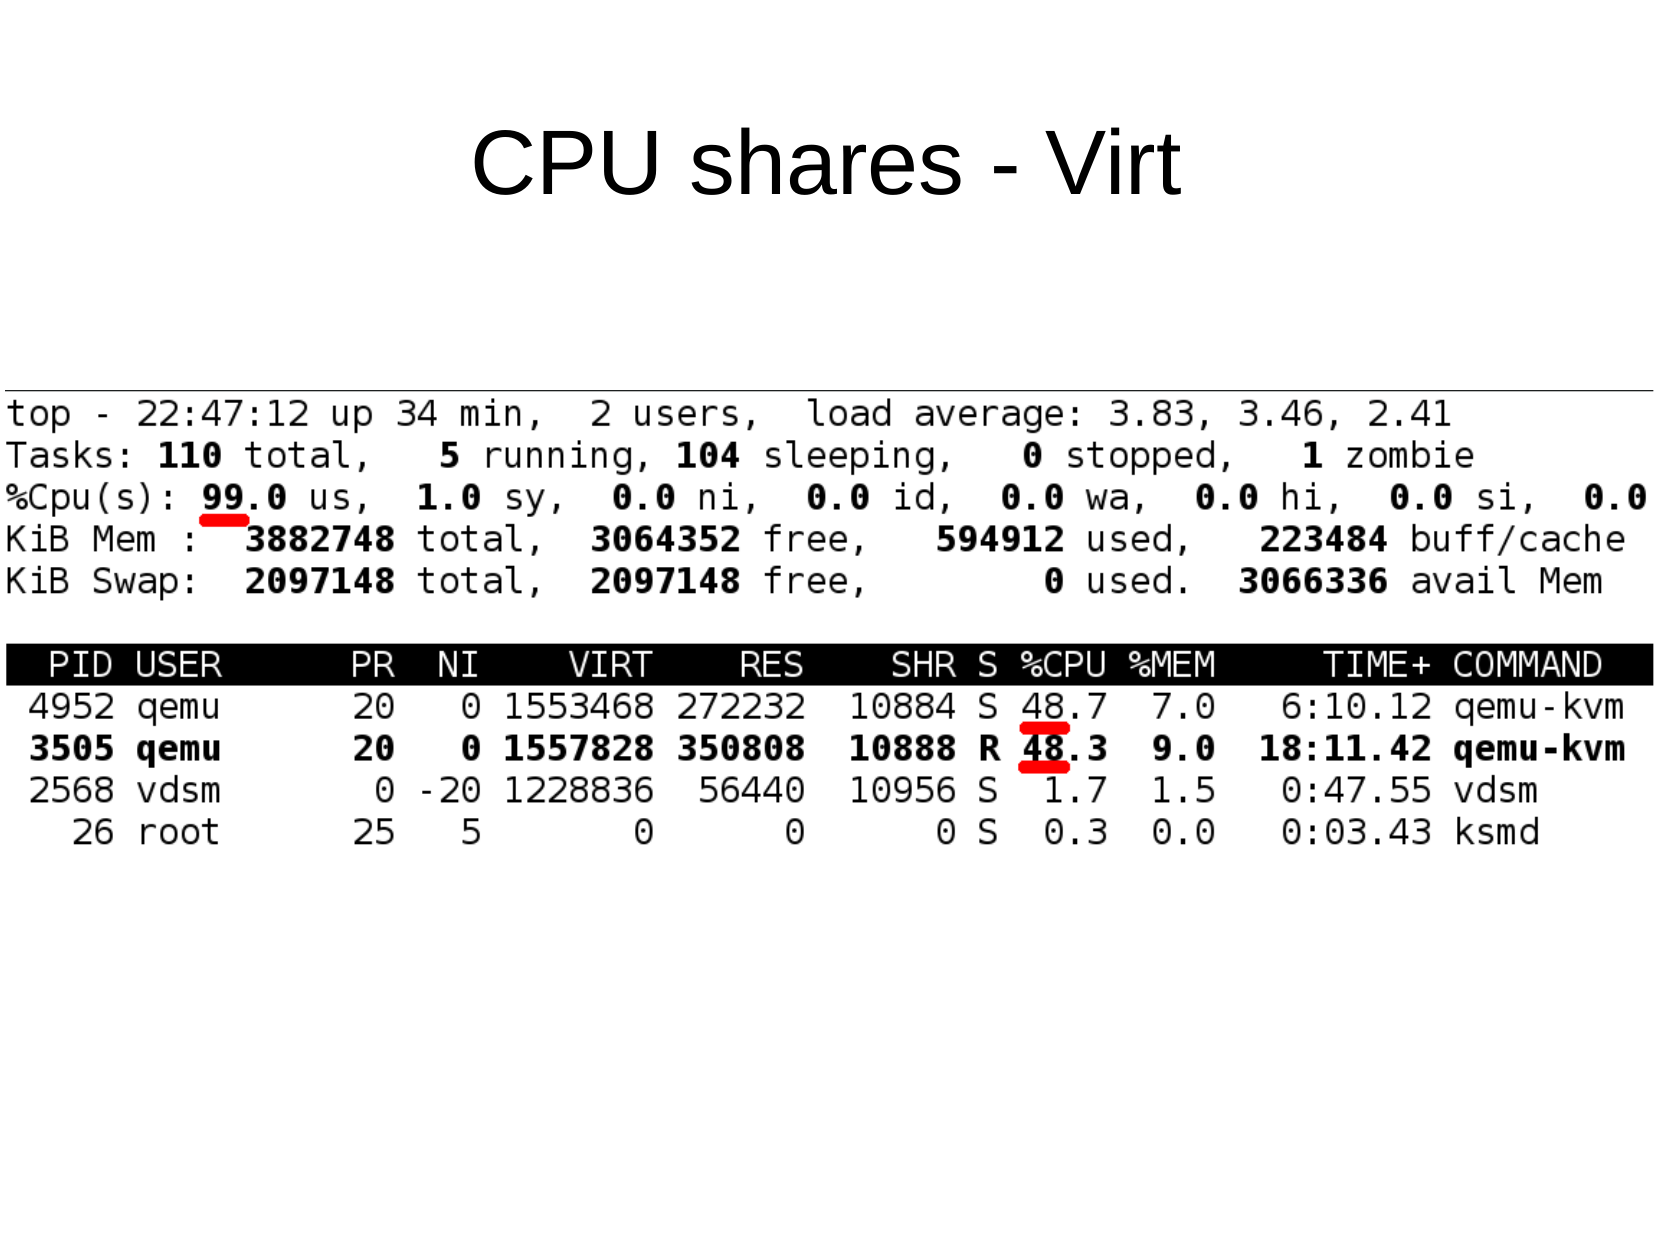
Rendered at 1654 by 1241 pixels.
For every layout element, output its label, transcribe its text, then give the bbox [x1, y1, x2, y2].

title CPU shares - Virt [82, 87, 1571, 239]
picture [5, 390, 1654, 856]
